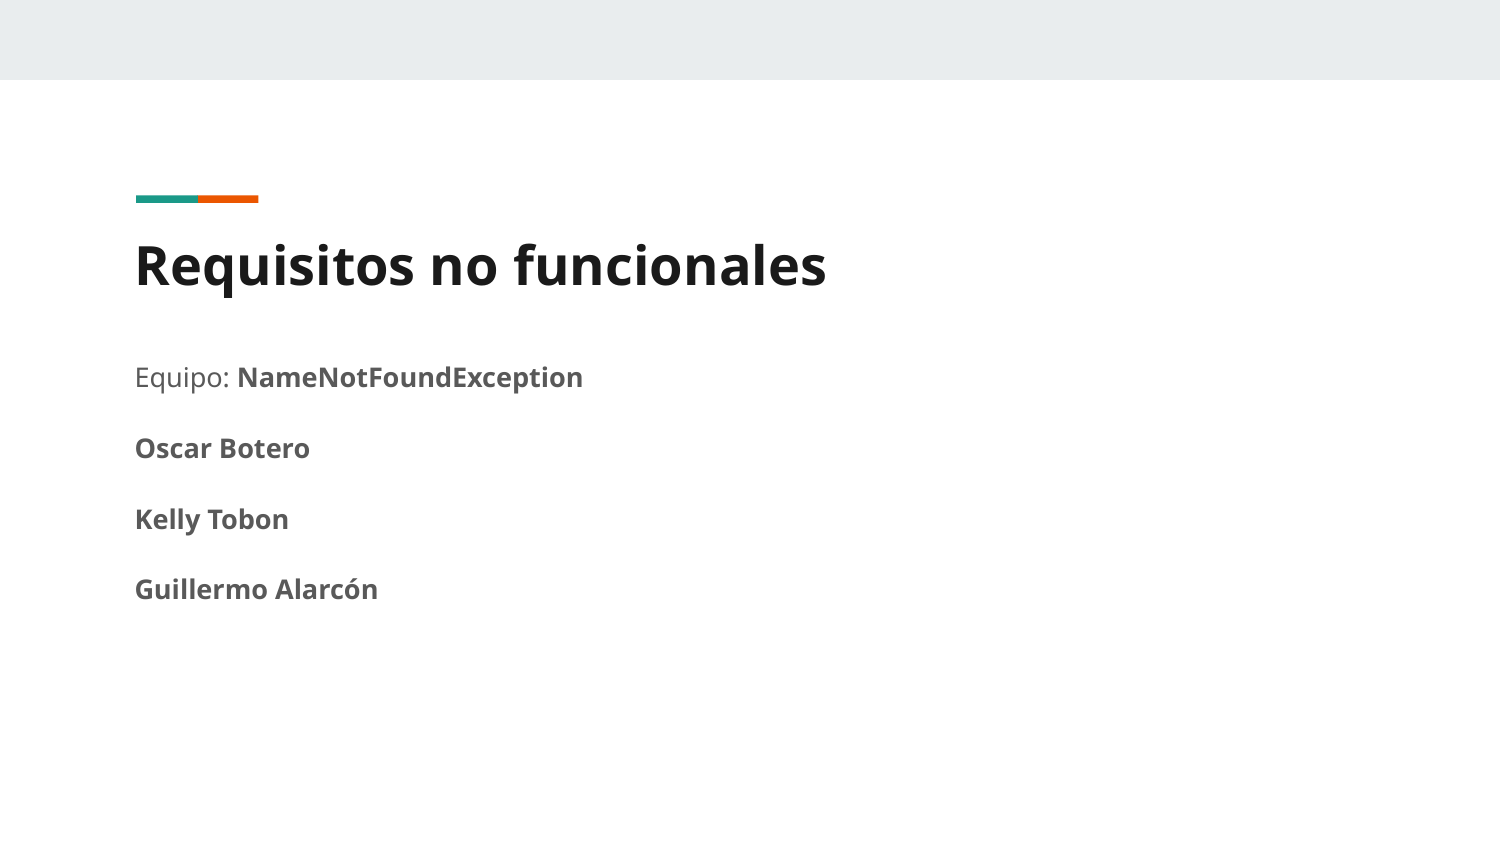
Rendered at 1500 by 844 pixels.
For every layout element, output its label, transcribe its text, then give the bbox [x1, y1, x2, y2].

list Equipo: NameNotFoundException Oscar Botero Kelly Tobon Guillermo Alarcón [119, 341, 1381, 712]
title Requisitos no funcionales [119, 216, 1381, 305]
